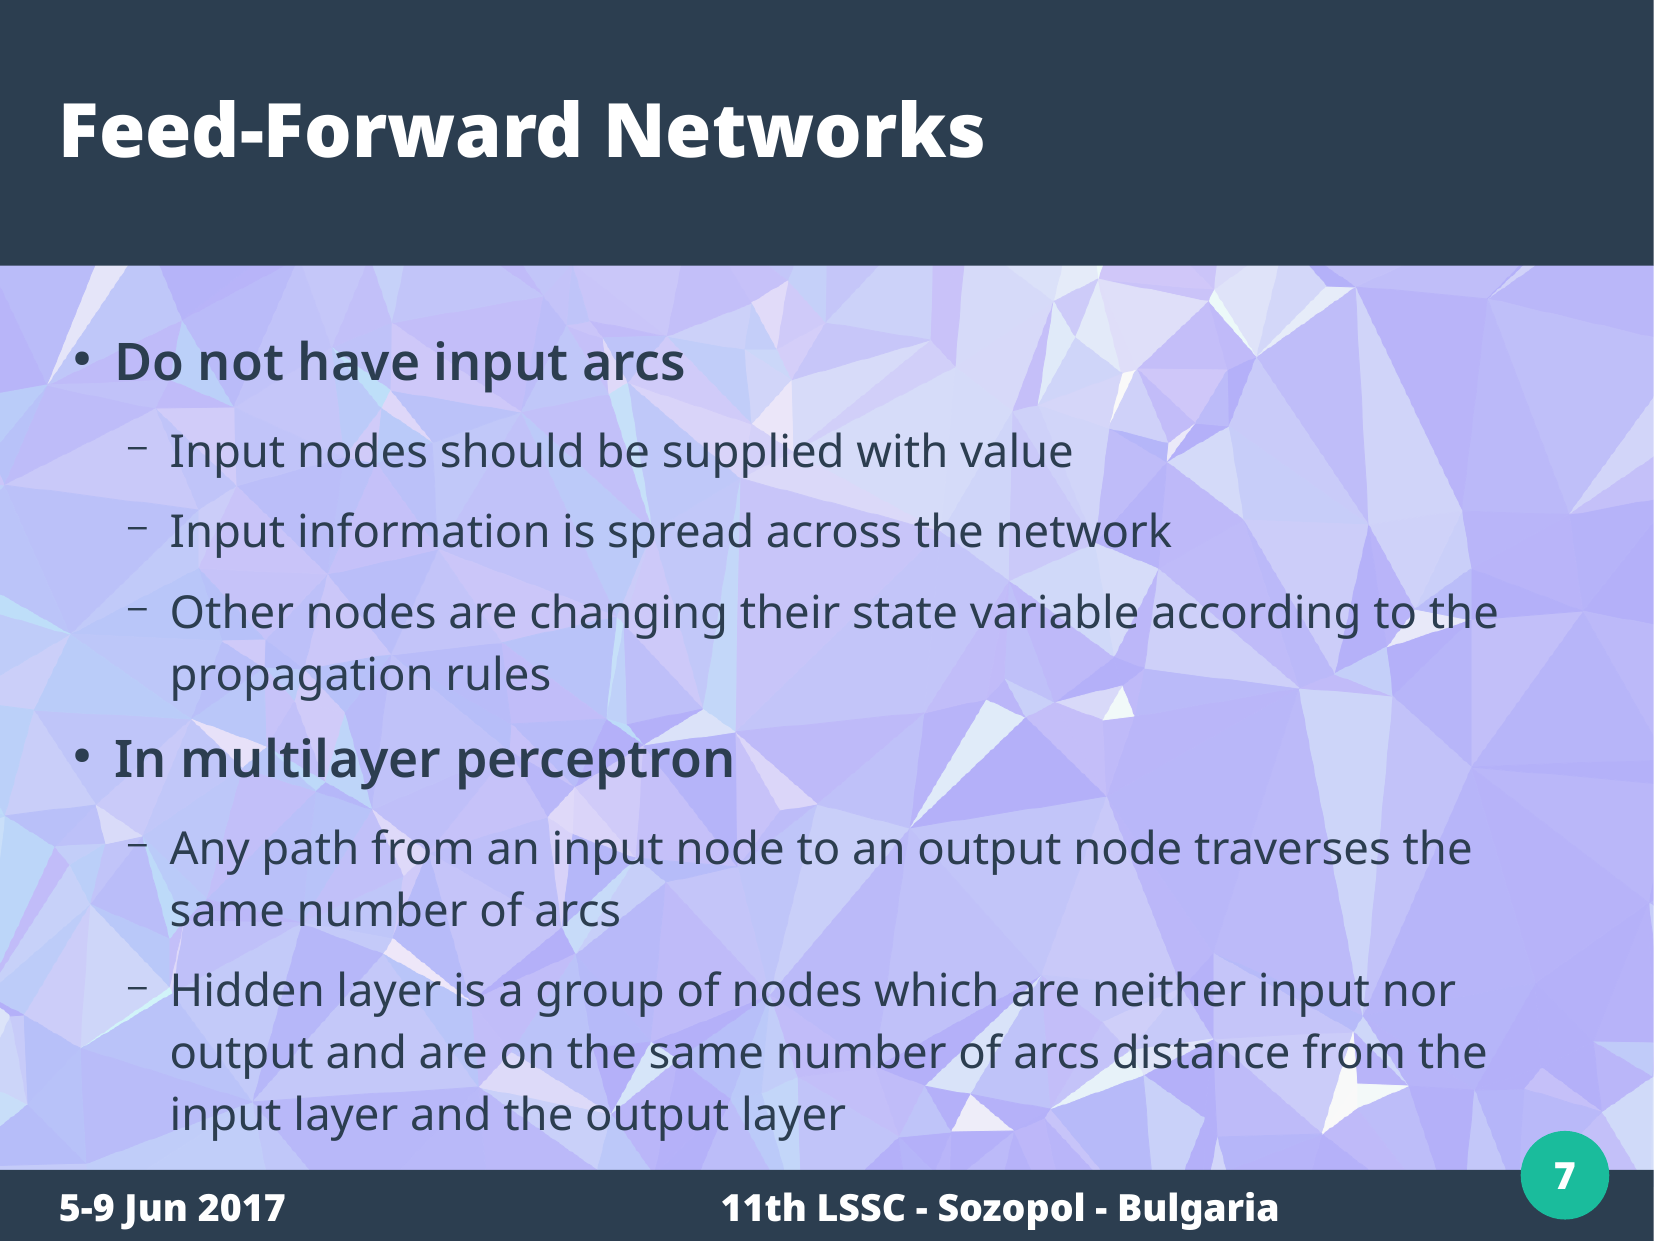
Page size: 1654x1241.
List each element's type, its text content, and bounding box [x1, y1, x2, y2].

picture [0, 266, 1654, 1169]
list Do not have input arcs Input nodes should be supplied with value Input information is spread across the network Other nodes are changing their state variable according to the propagation rules In multilayer perceptron Any path from an input node to an output node traverses the same number of arcs Hidden layer is a group of nodes which are neither input nor output and are on the same number of arcs distance from the input layer and the output layer [59, 324, 1595, 1152]
title Feed-Forward Networks [59, 49, 1595, 207]
